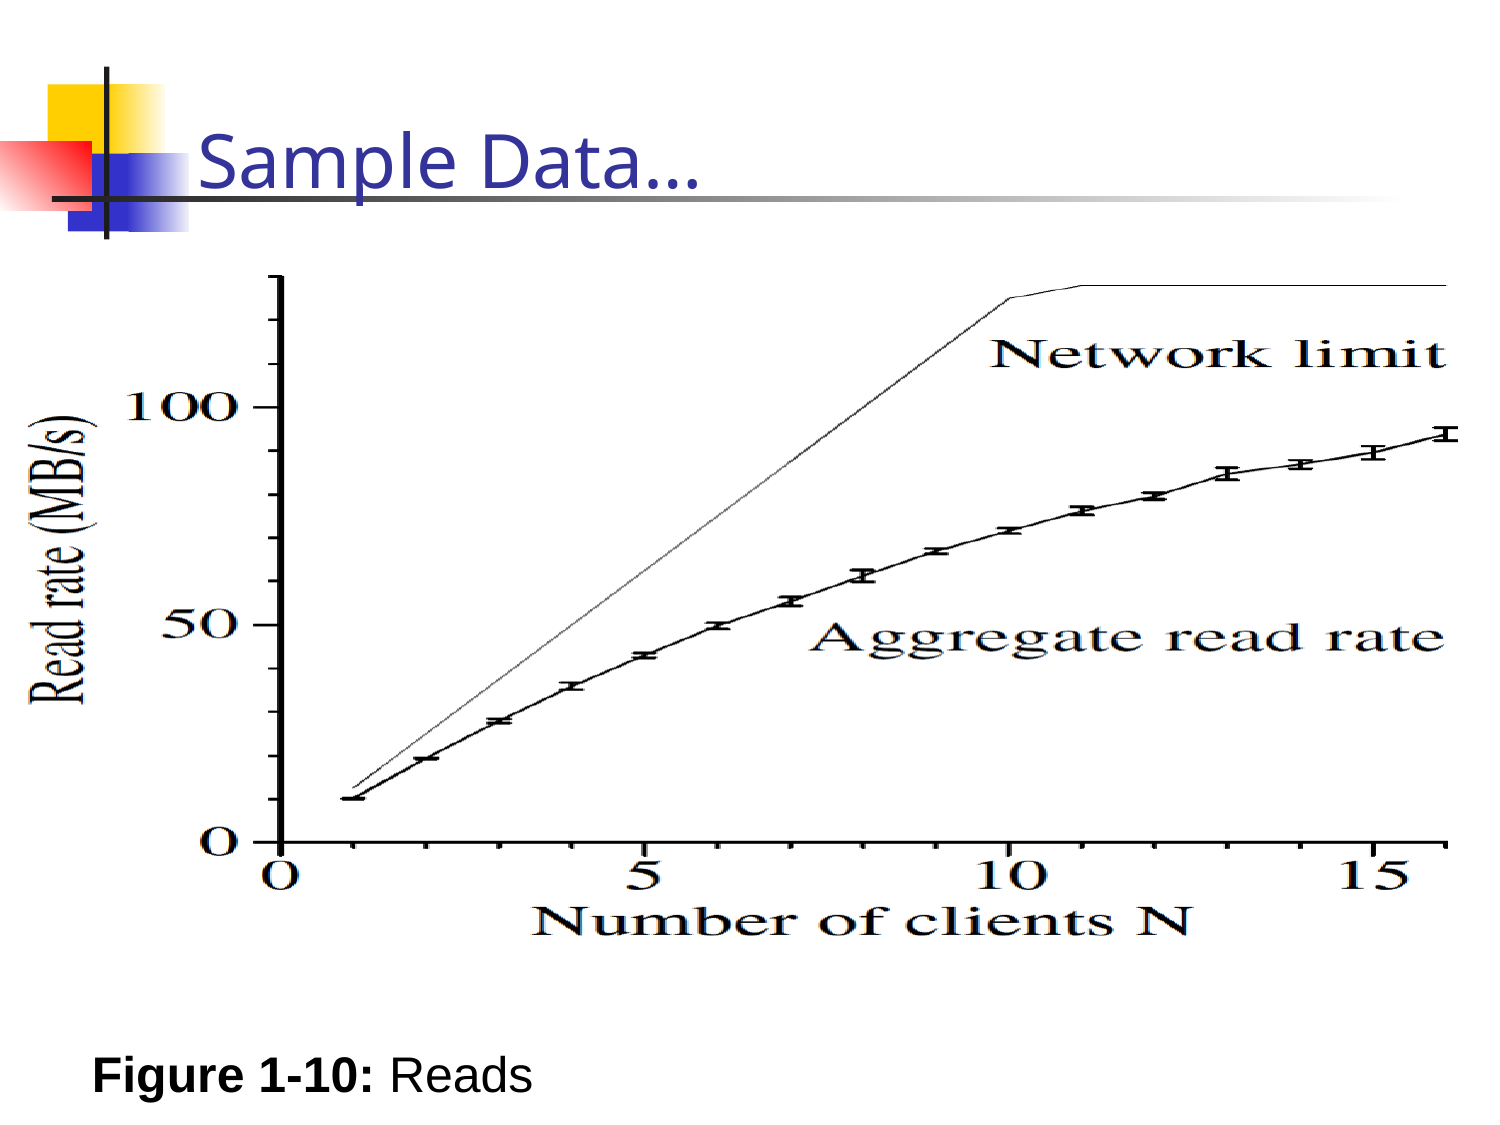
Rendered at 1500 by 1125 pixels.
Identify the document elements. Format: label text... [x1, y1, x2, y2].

picture [0, 267, 1500, 1047]
text_box Sample Data… [183, 106, 1462, 244]
text_box Figure 1-10: Reads [76, 1034, 621, 1125]
